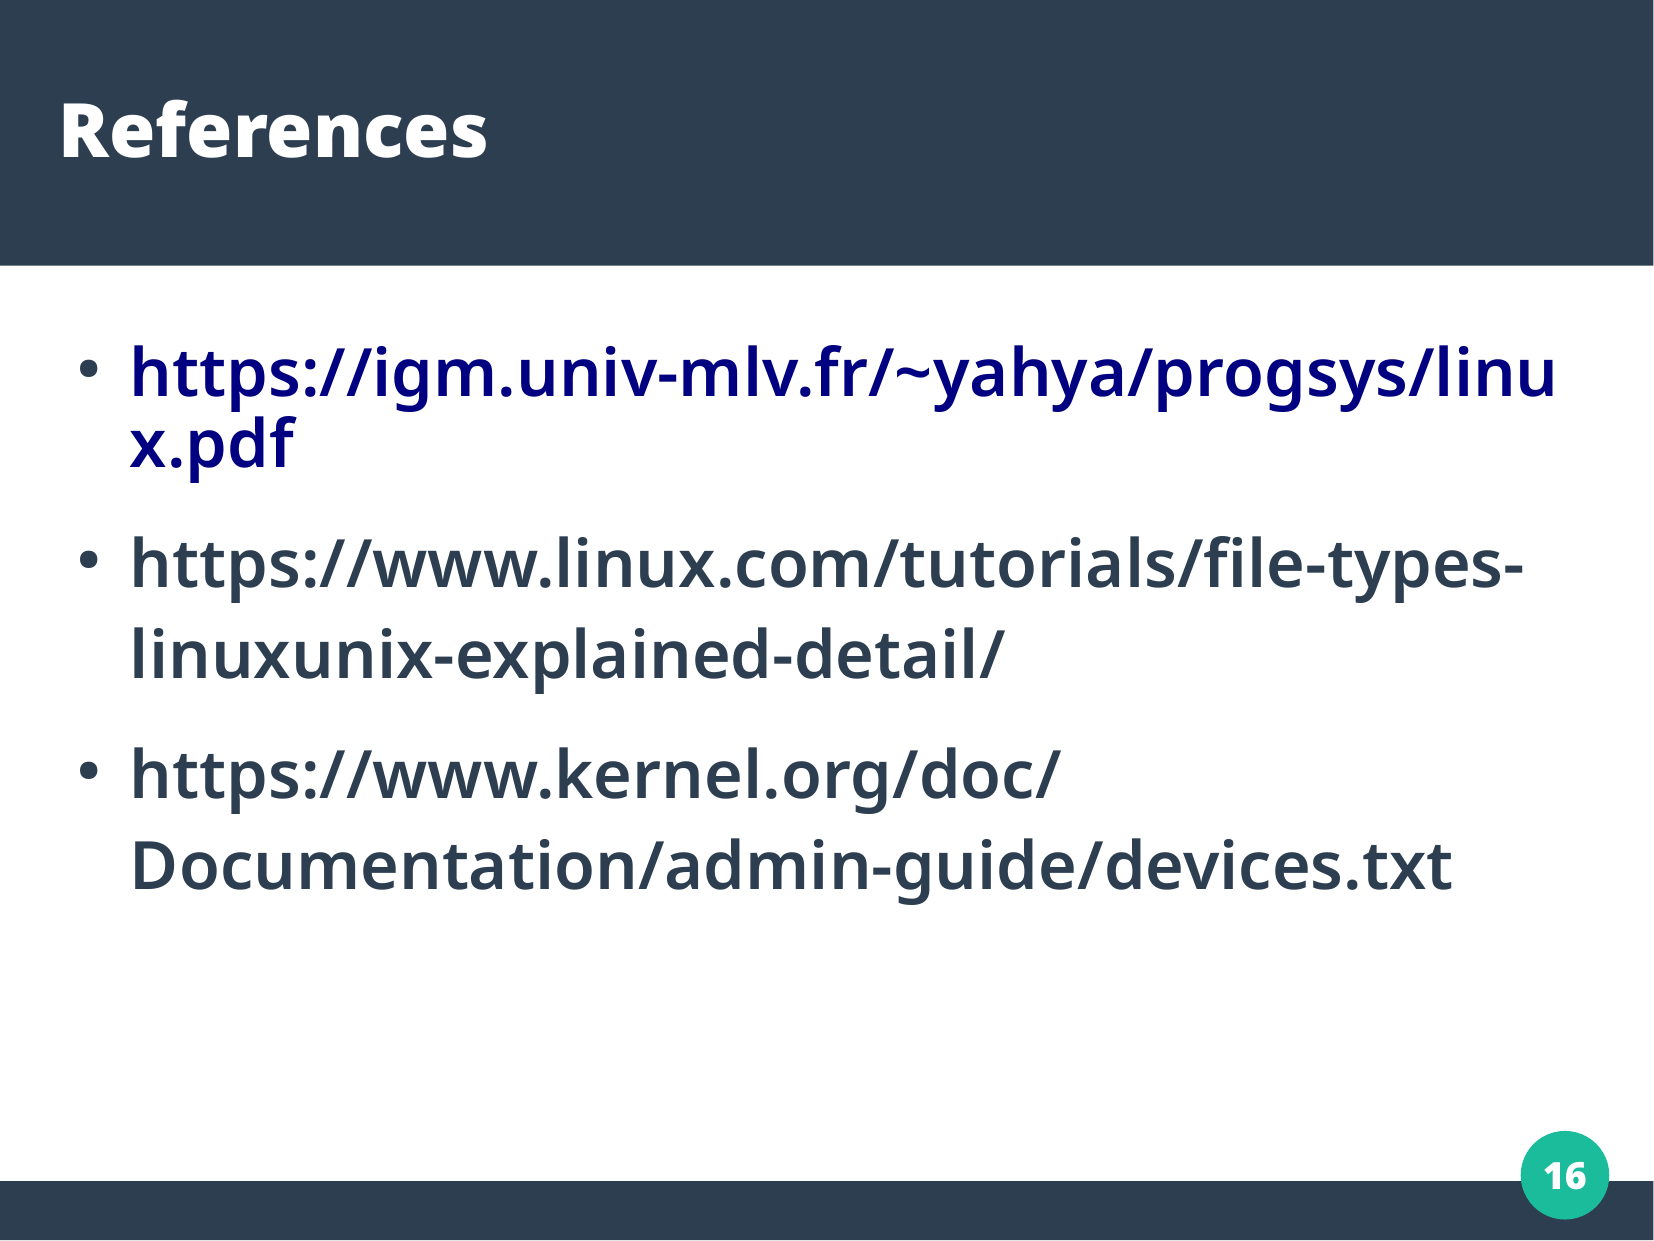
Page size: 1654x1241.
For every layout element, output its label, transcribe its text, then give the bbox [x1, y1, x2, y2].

list https://igm.univ-mlv.fr/~yahya/progsys/linux.pdf https://www.linux.com/tutorials/file-types-linuxunix-explained-detail/ https://www.kernel.org/doc/Documentation/admin-guide/devices.txt [59, 324, 1595, 1152]
title References [59, 49, 1595, 207]
